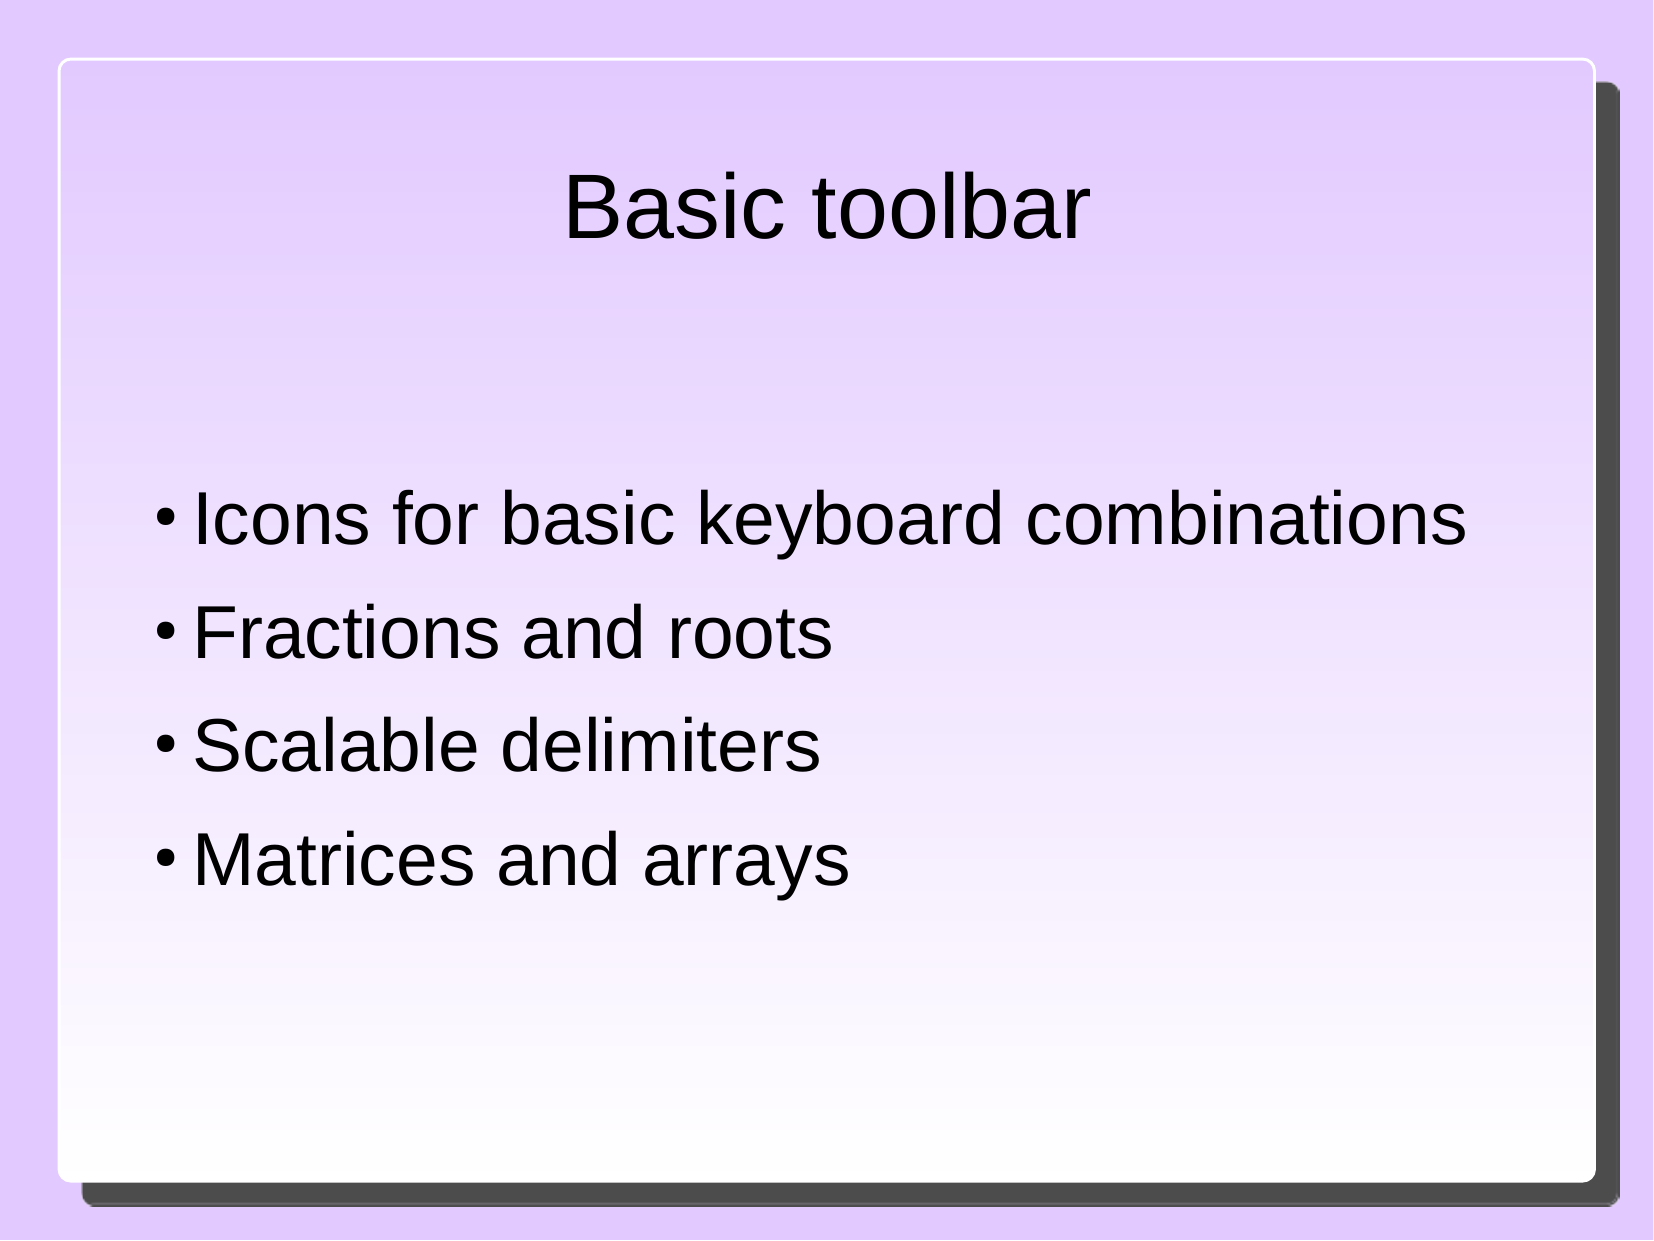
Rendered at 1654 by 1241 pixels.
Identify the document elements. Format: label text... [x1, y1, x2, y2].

list Icons for basic keyboard combinations Fractions and roots Scalable delimiters Matrices and arrays [121, 344, 1534, 1127]
title Basic toolbar [121, 102, 1534, 311]
